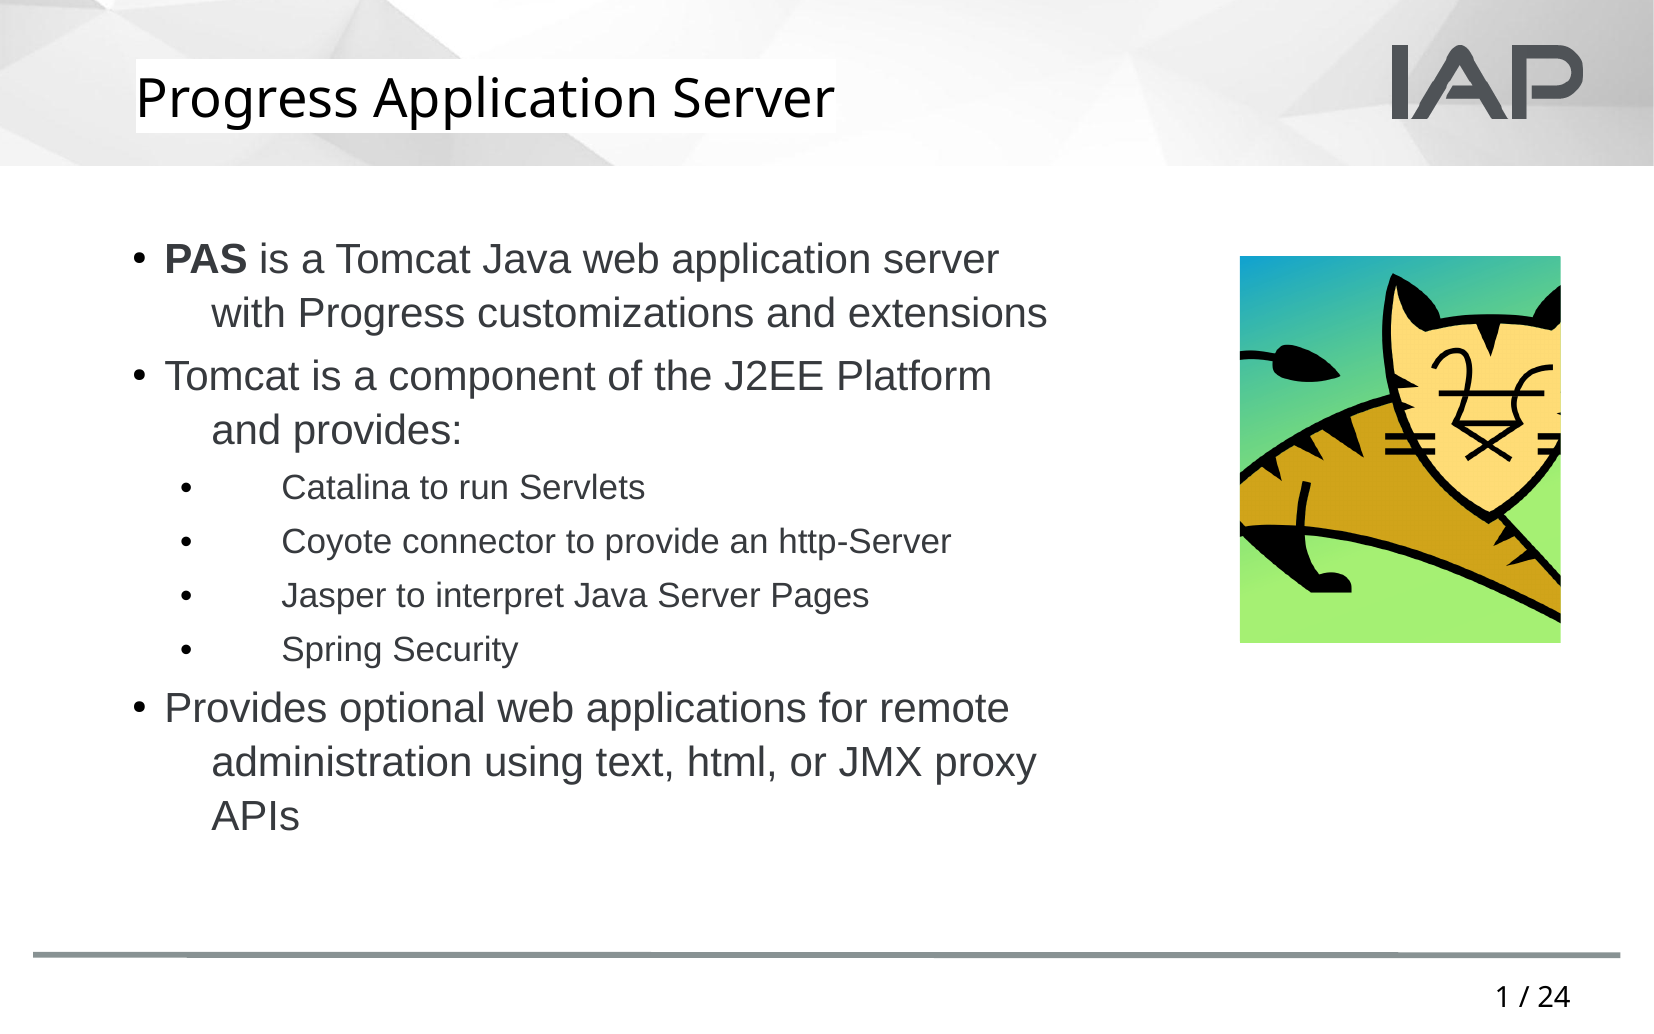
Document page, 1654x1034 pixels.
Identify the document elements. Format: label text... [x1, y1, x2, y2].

title Progress Application Server [135, 41, 1264, 152]
list PAS is a Tomcat Java web application server with Progress customizations and extensions Tomcat is a component of the J2EE Platform and provides: • Catalina to run Servlets • Coyote connector to provide an http-Server • Jasper to interpret Java Server Pages • Spring Security Provides optional web applications for remote administration using text, html, or JMX proxy APIs [117, 208, 1051, 860]
picture [0, 0, 1654, 166]
picture [1239, 256, 1561, 643]
